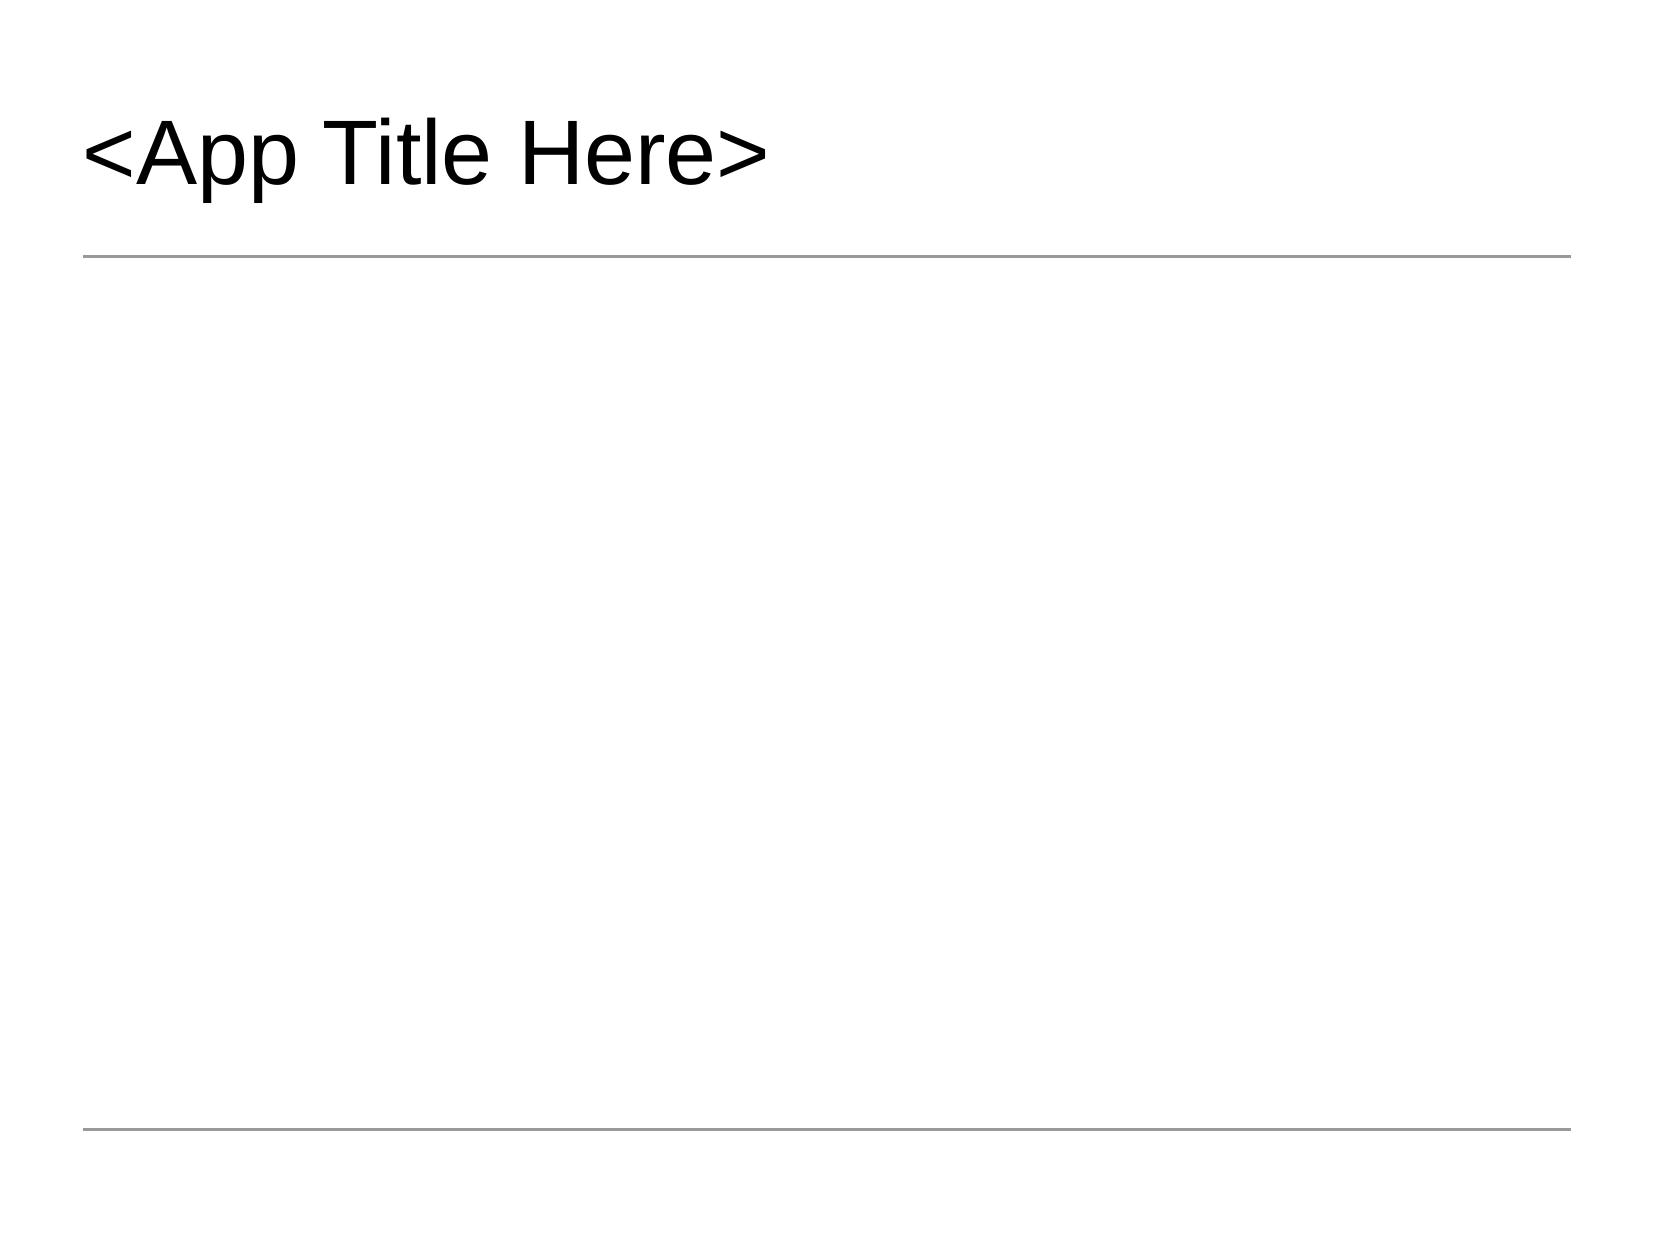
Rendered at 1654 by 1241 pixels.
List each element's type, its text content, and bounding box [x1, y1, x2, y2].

title <App Title Here> [82, 49, 1571, 257]
